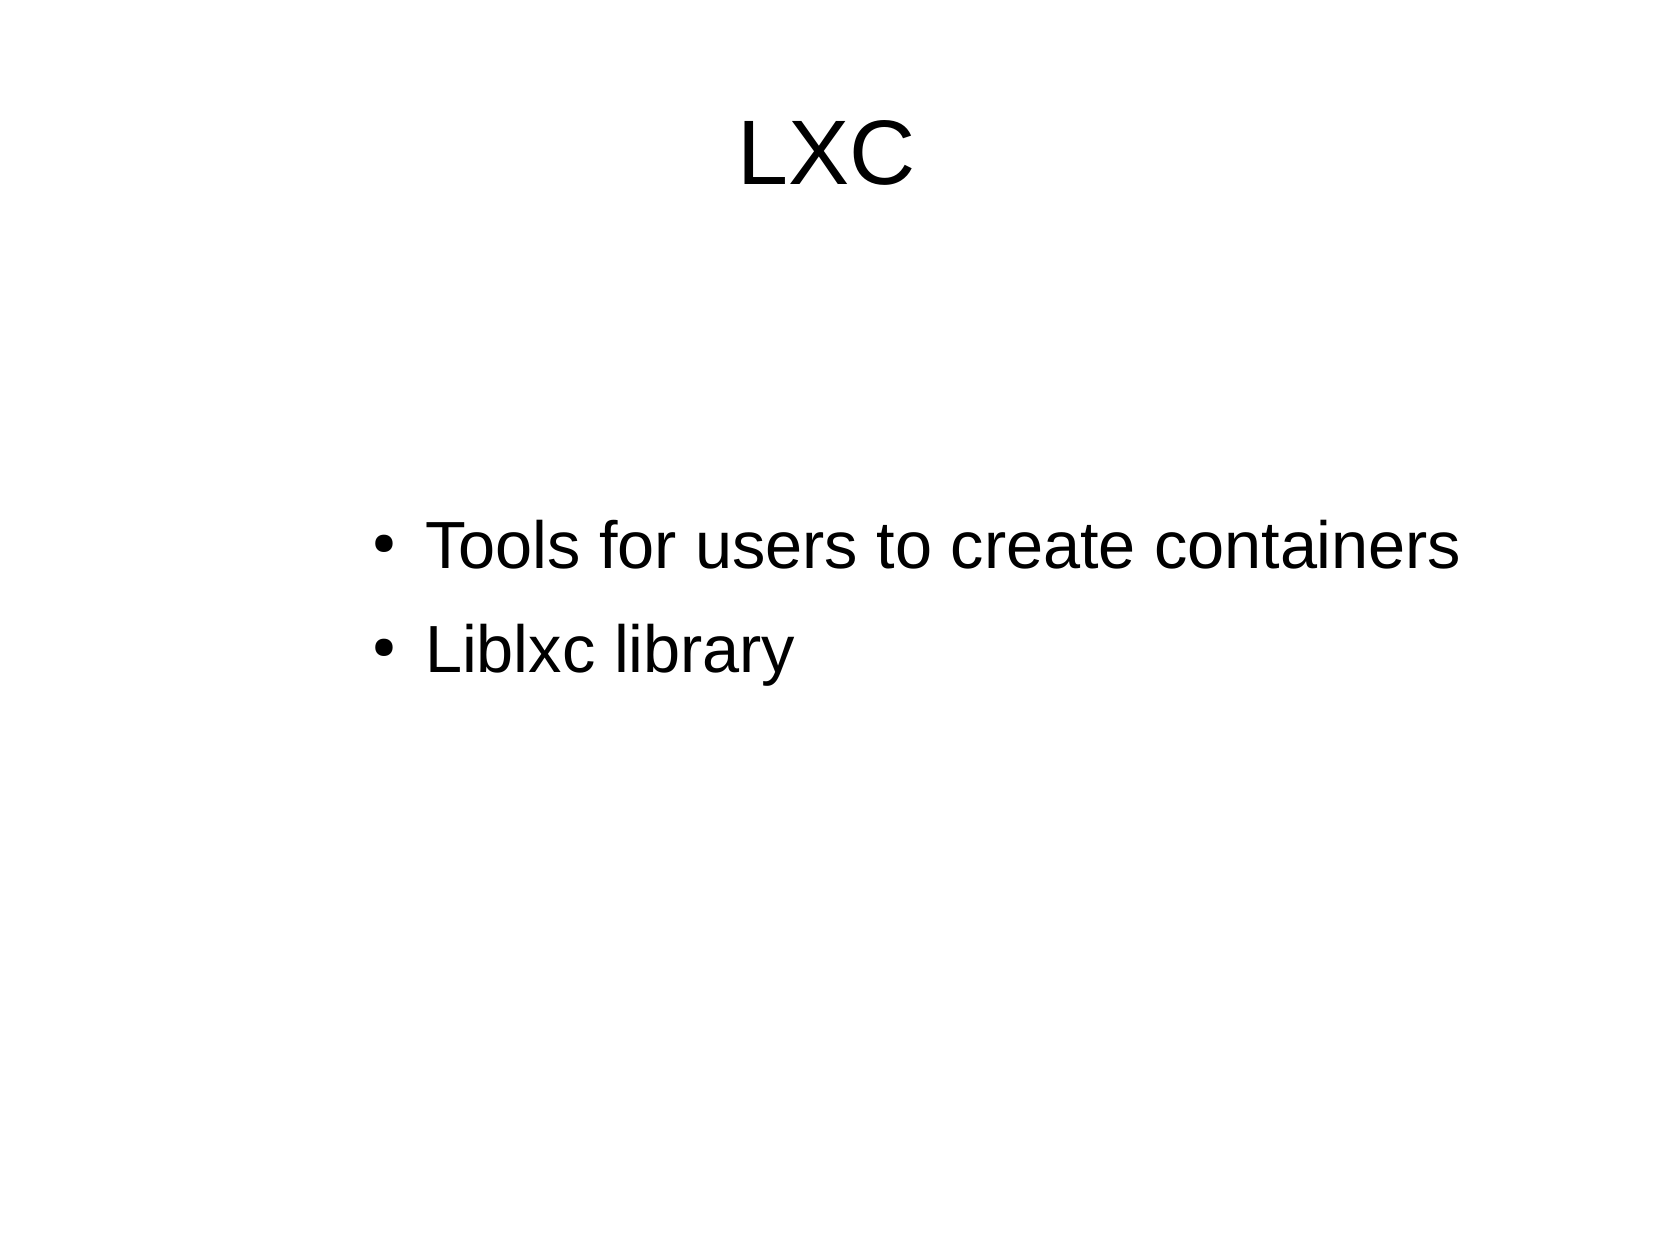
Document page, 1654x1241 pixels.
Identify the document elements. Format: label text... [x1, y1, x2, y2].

title LXC [82, 49, 1571, 257]
list Tools for users to create containers Liblxc library [354, 507, 1571, 1010]
